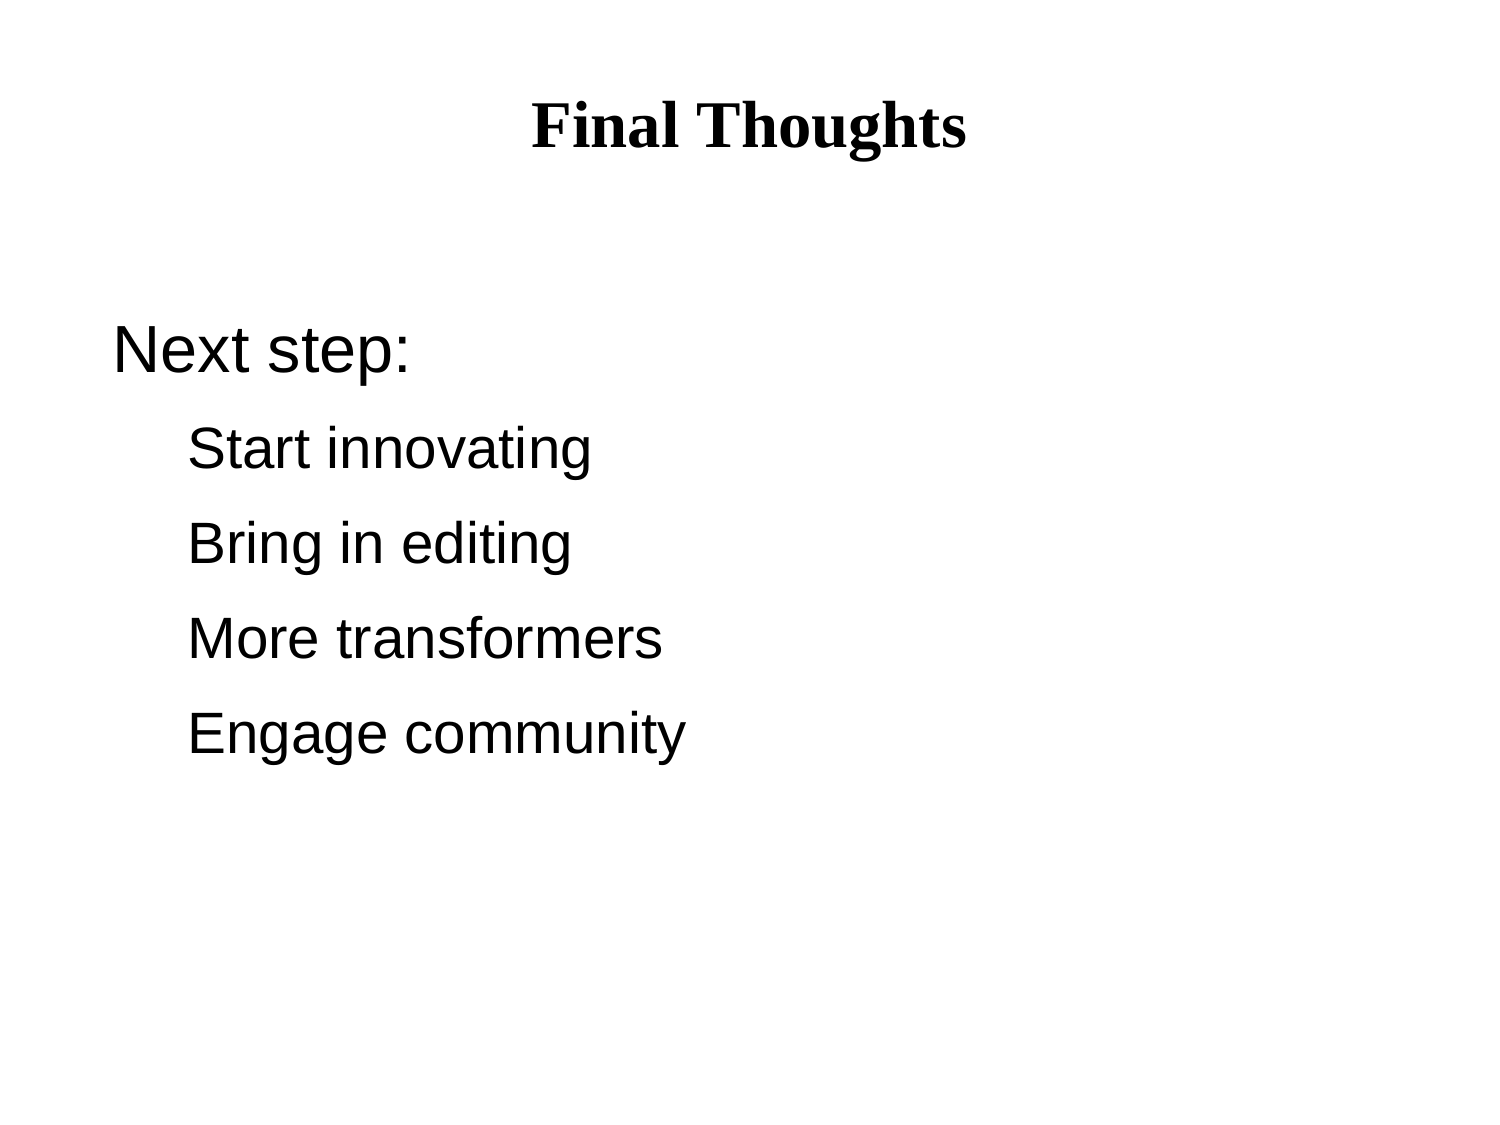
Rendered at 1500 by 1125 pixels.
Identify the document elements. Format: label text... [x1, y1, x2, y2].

title Final Thoughts [112, 35, 1387, 223]
list Next step: Start innovating Bring in editing More transformers Engage community [112, 324, 1387, 1055]
